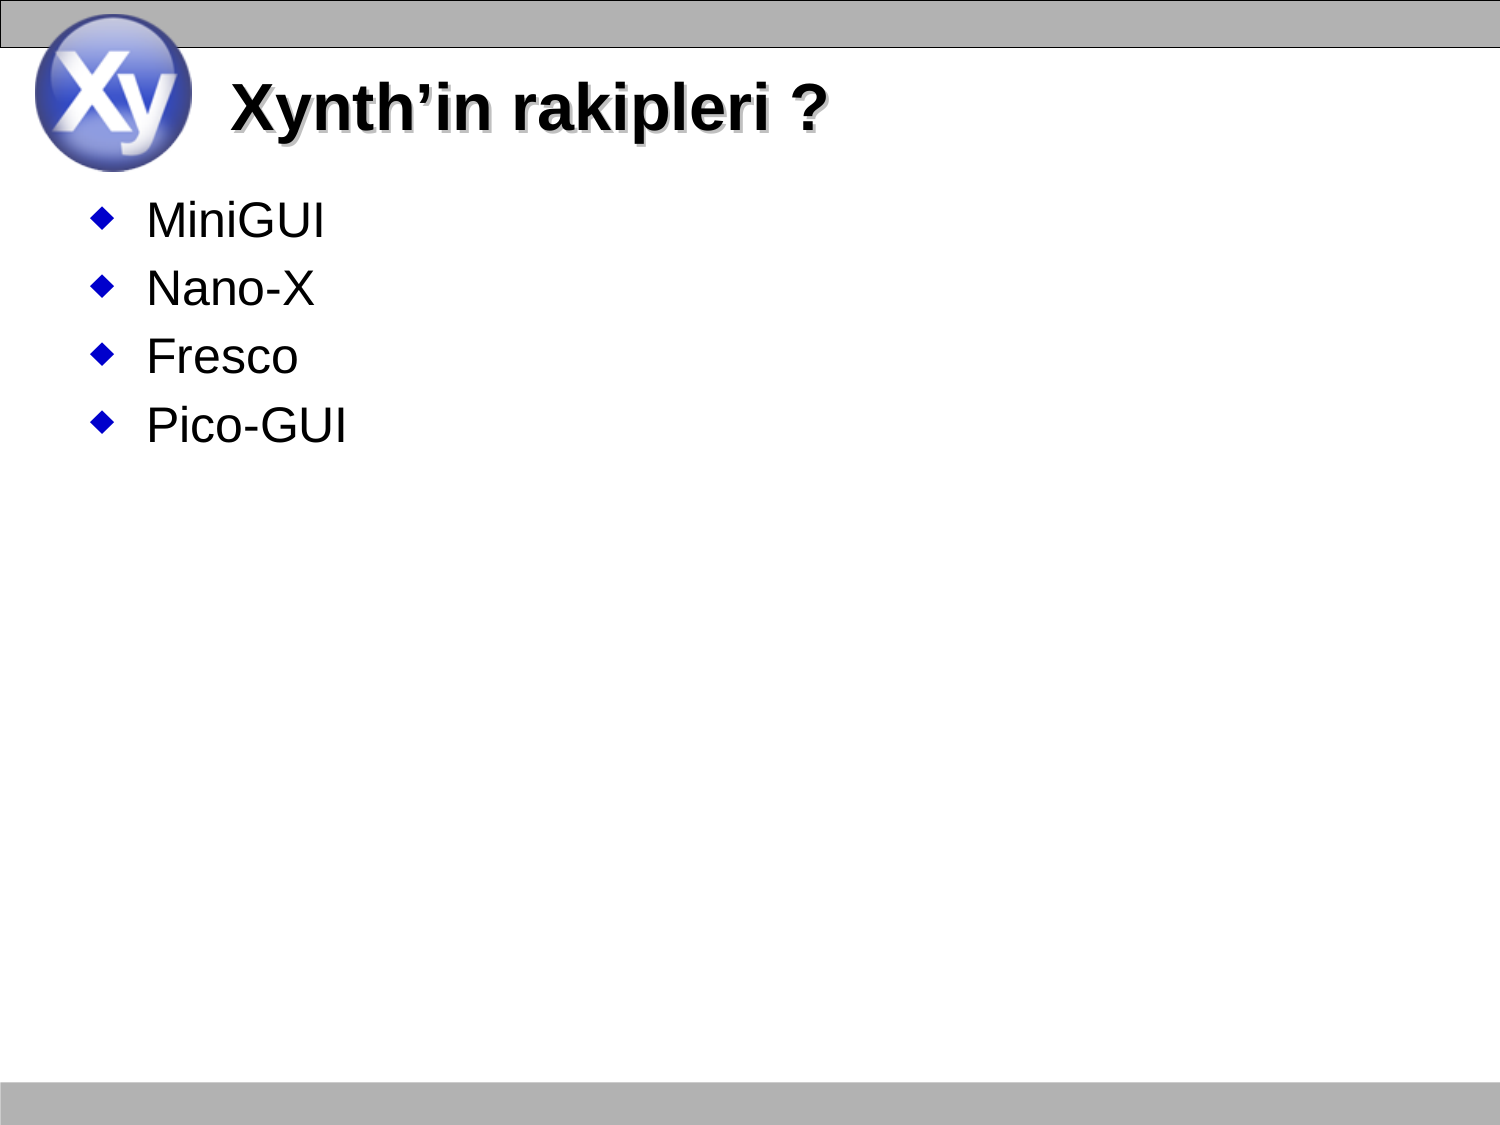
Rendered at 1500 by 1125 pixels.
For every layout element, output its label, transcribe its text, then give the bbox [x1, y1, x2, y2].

picture [35, 14, 192, 172]
title Xynth’in rakipleri ? [215, 27, 1427, 153]
list MiniGUI Nano-X Fresco Pico-GUI [75, 184, 1426, 1038]
